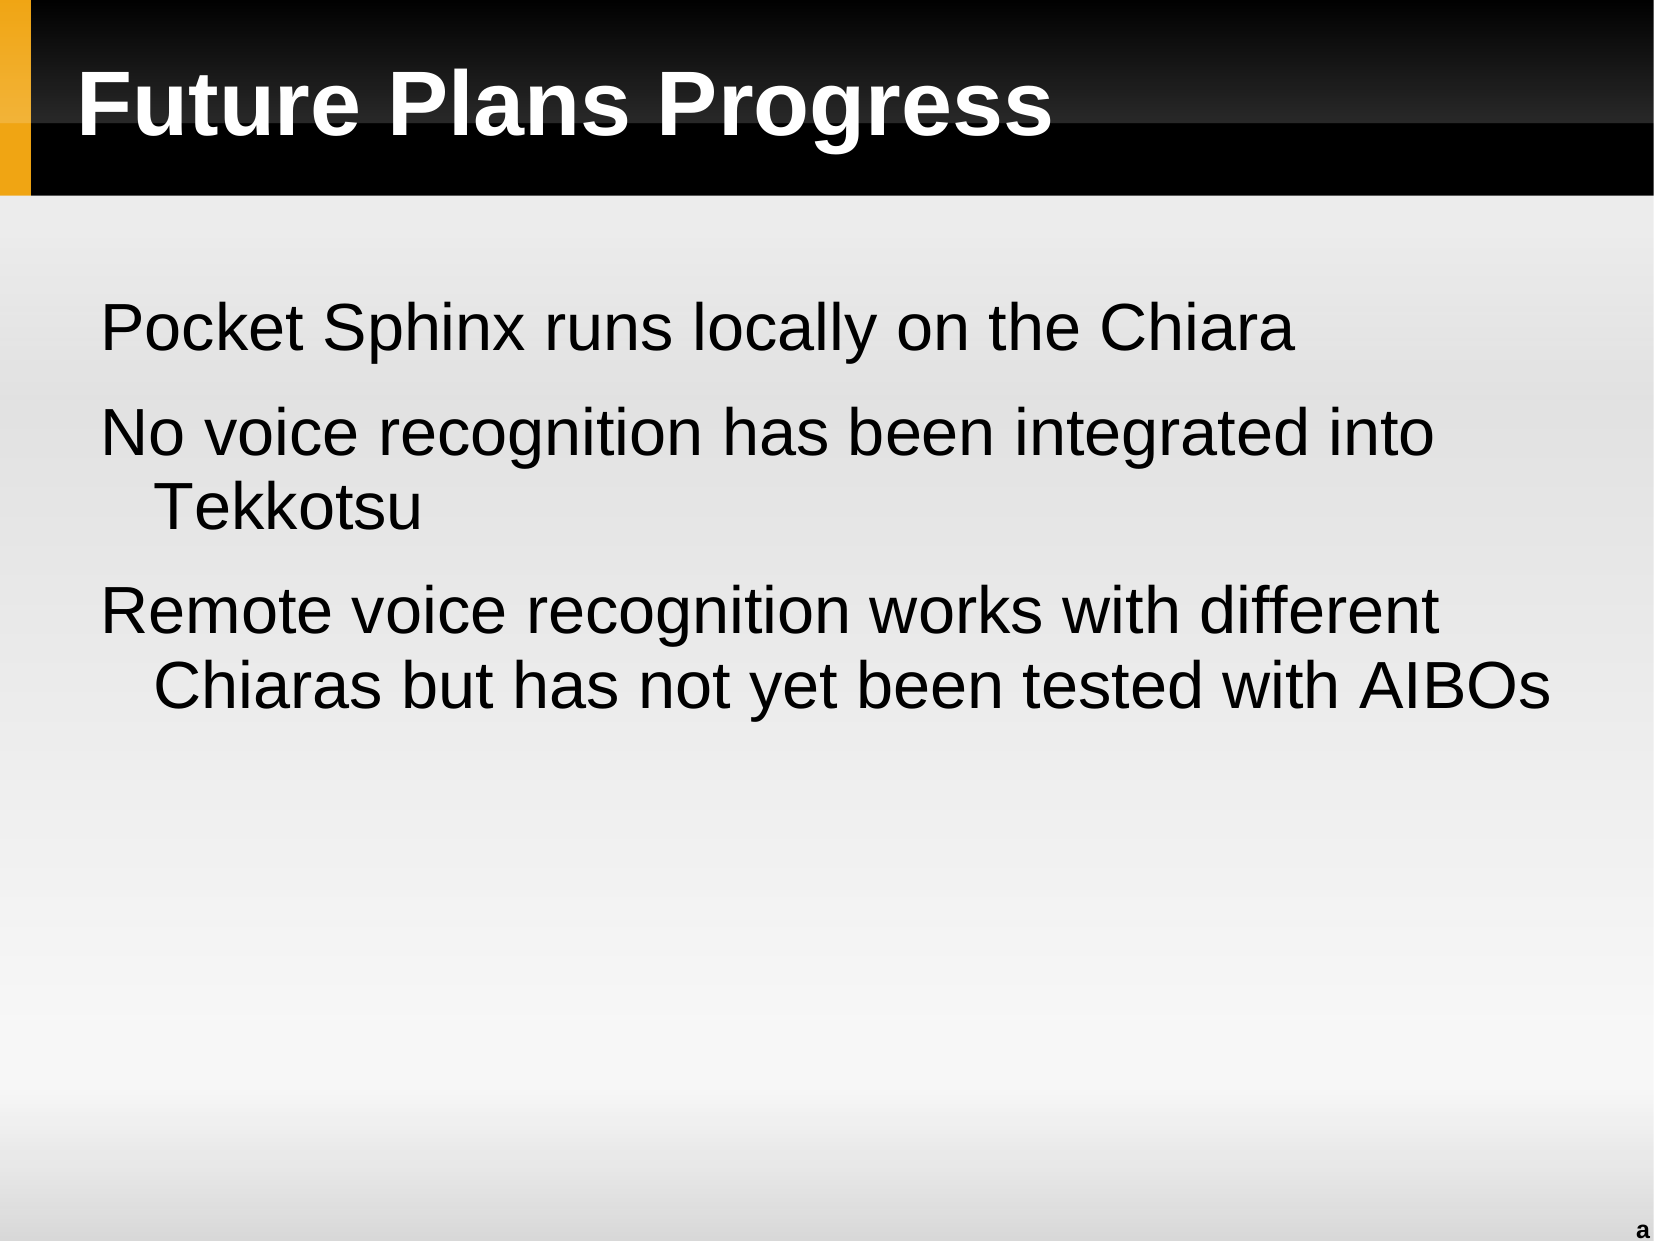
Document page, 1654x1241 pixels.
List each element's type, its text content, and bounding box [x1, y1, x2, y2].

title Future Plans Progress [76, 7, 1565, 200]
list Pocket Sphinx runs locally on the Chiara No voice recognition has been integrated into Tekkotsu Remote voice recognition works with different Chiaras but has not yet been tested with AIBOs [82, 290, 1571, 1094]
picture [0, 0, 1654, 1241]
title a [1312, 1200, 1651, 1241]
